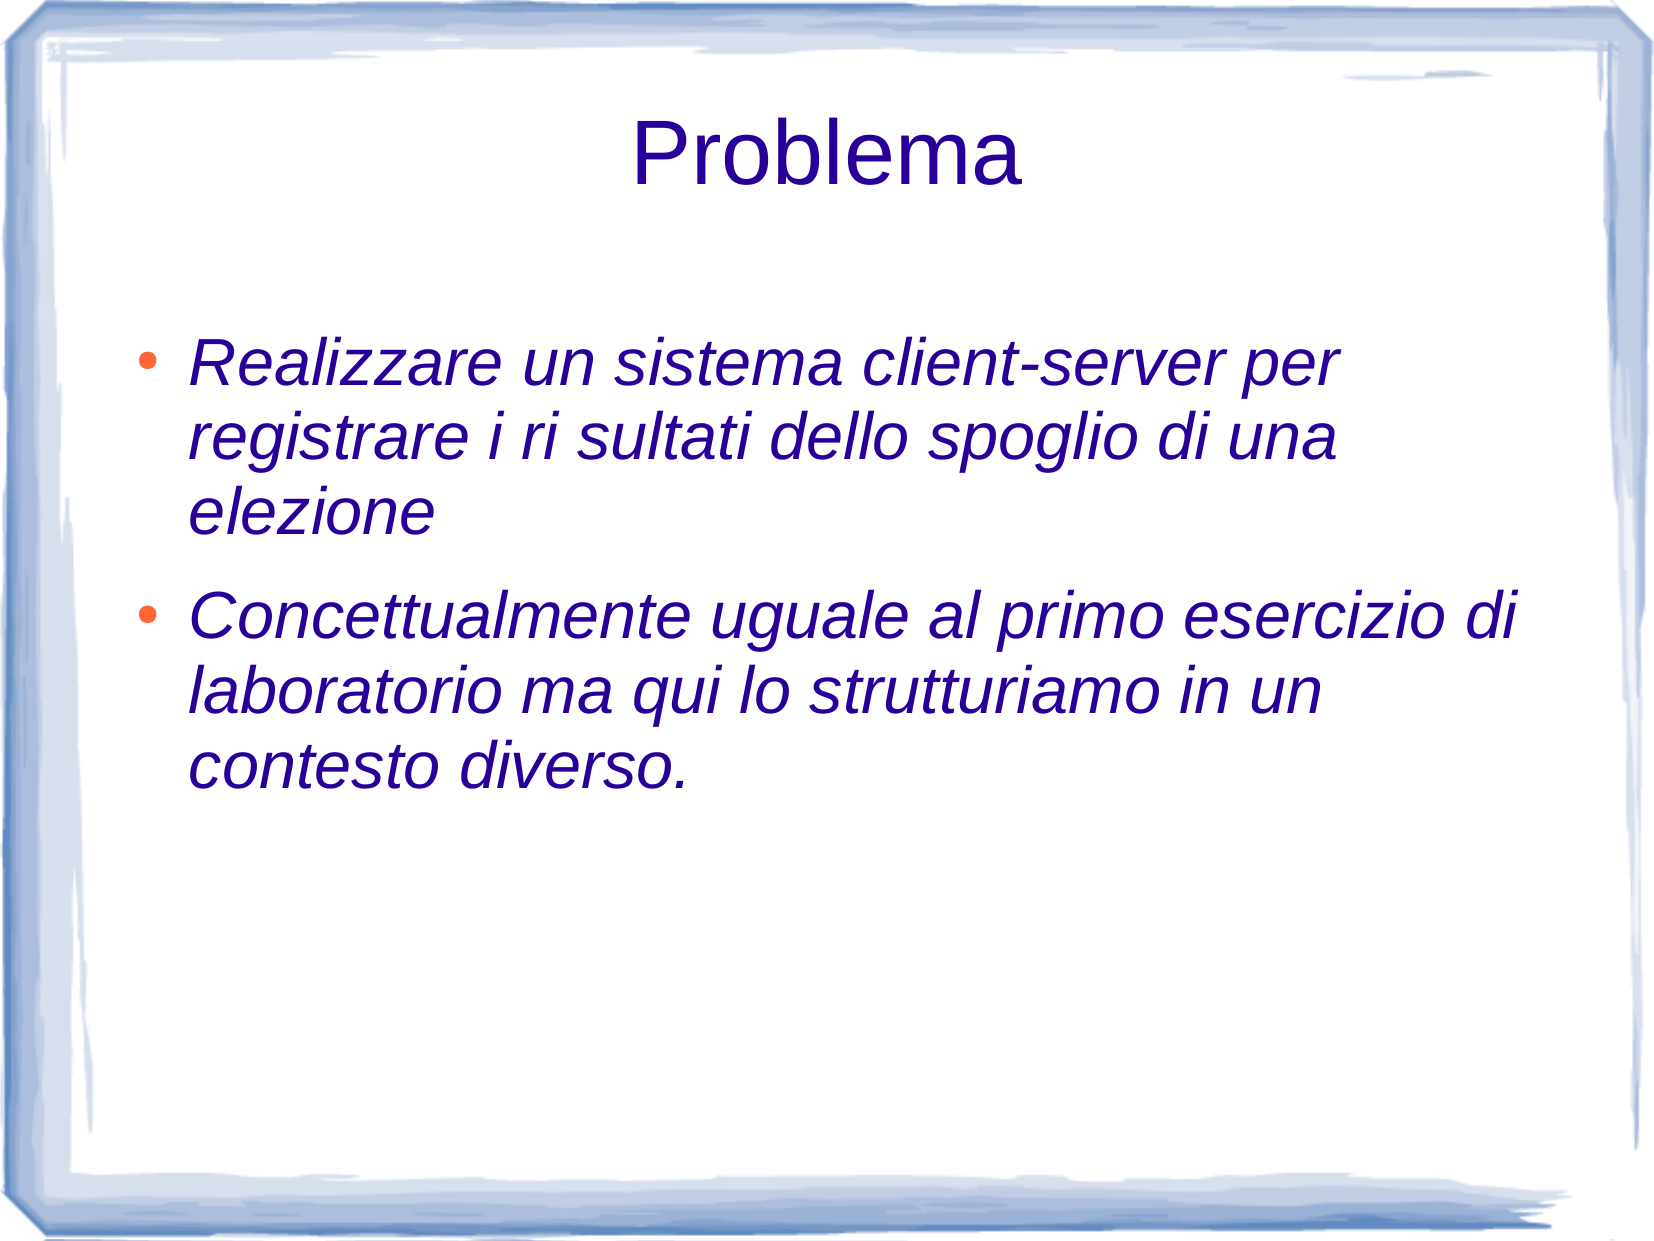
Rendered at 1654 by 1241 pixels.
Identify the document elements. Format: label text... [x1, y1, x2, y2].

title Problema [82, 49, 1571, 257]
list Realizzare un sistema client-server per registrare i ri sultati dello spoglio di una elezione Concettualmente uguale al primo esercizio di laboratorio ma qui lo strutturiamo in un contesto diverso. [118, 324, 1571, 1045]
picture [0, 0, 1654, 1241]
